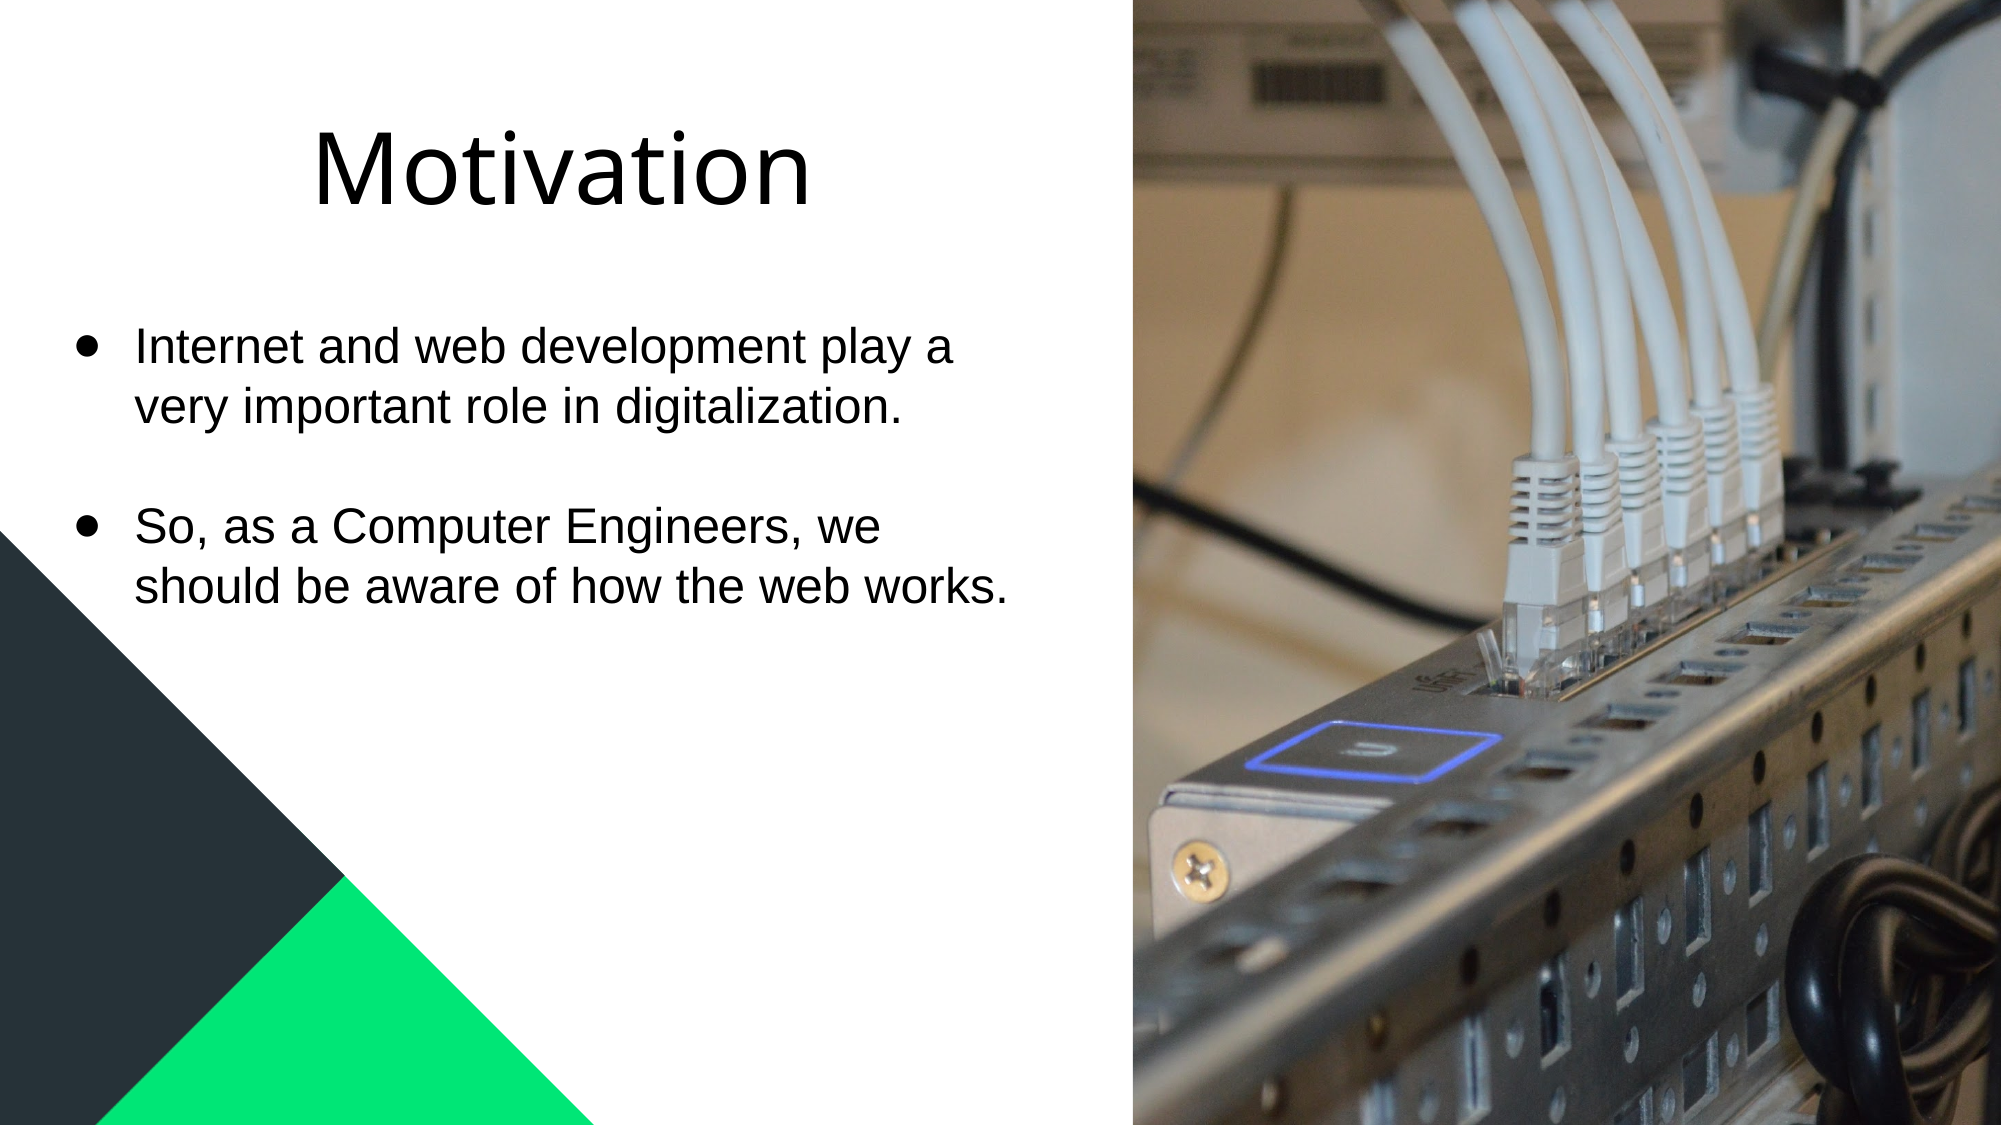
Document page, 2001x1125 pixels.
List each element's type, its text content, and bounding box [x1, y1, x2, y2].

text_box Motivation [0, 49, 1125, 218]
text_box Internet and web development play a very important role in digitalization. So, as a Computer Engineers, we should be aware of how the web works. [44, 298, 1033, 684]
text_box [0, 531, 594, 1125]
picture [1132, 0, 2000, 1125]
